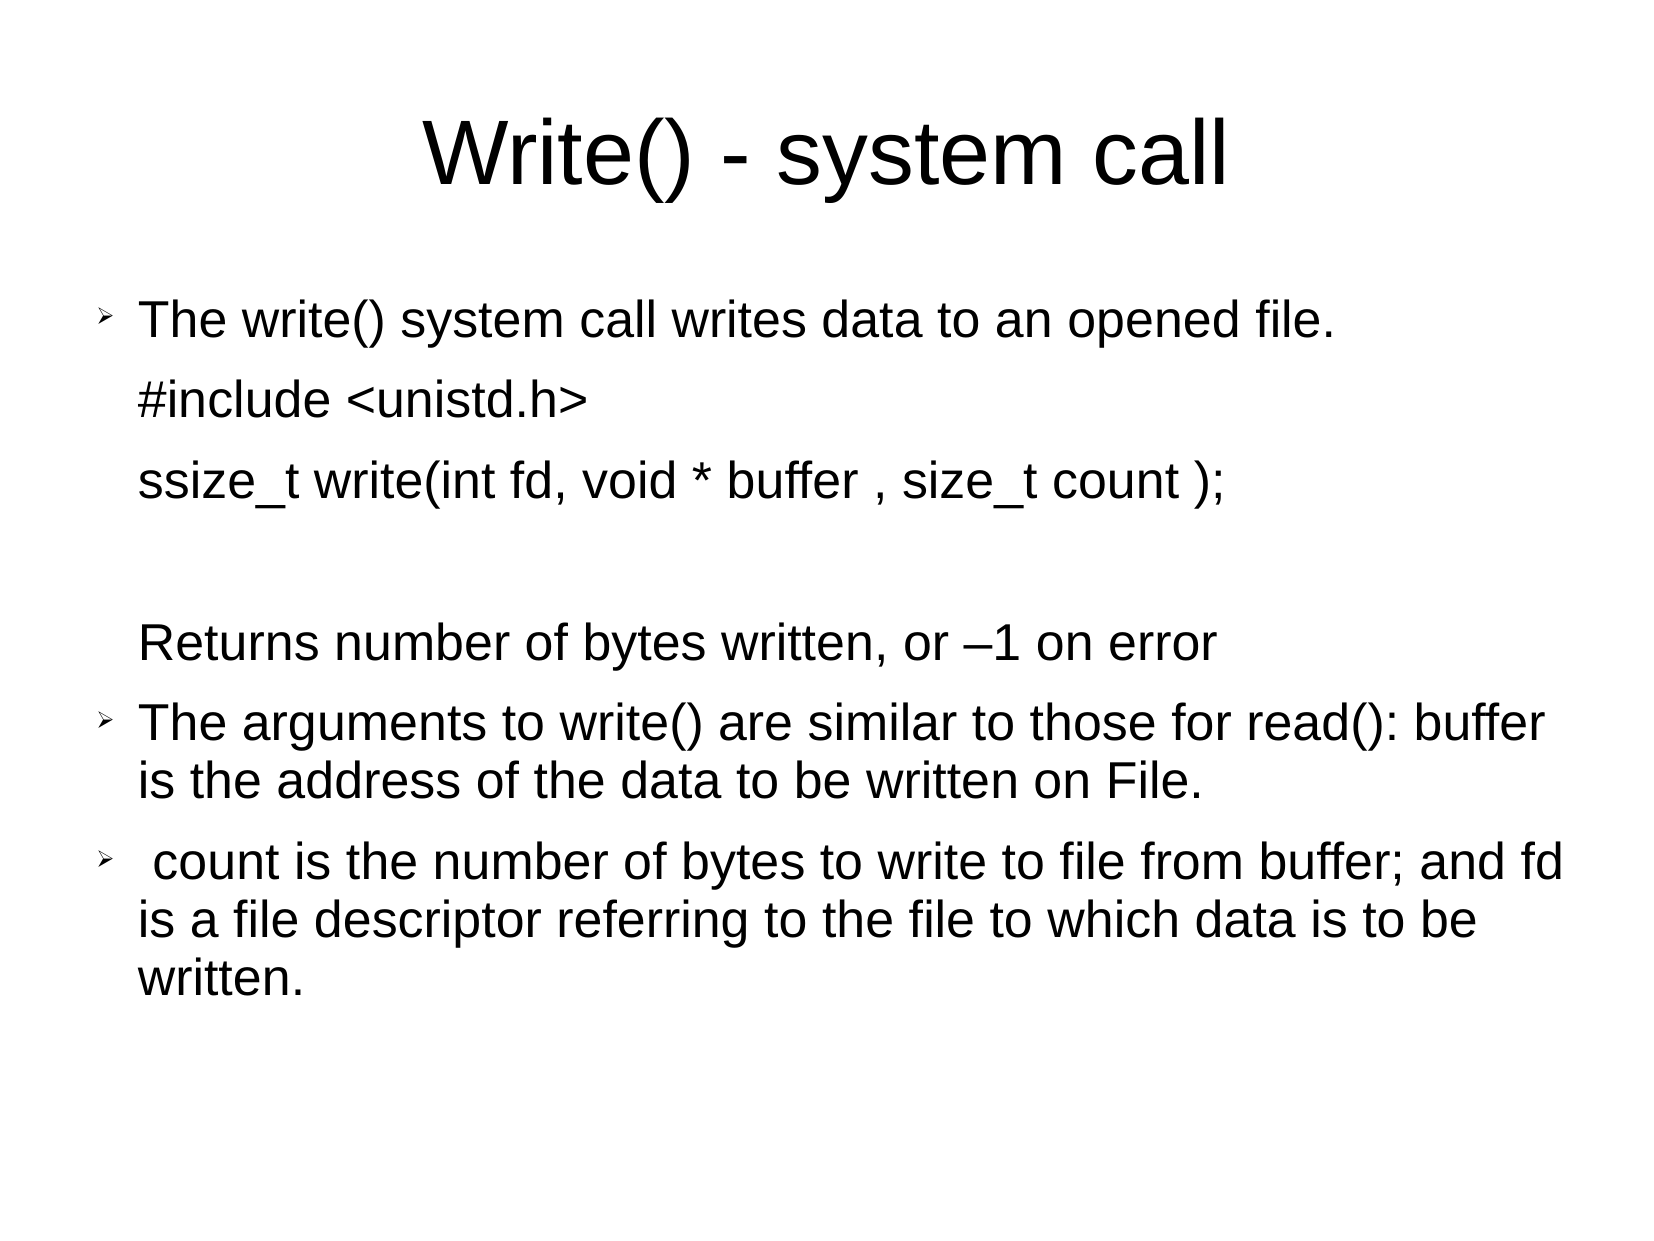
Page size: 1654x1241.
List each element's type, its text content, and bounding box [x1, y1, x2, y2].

title Write() - system call [82, 49, 1571, 257]
list The write() system call writes data to an opened file. #include <unistd.h> ssize_t write(int fd, void * buffer , size_t count ); Returns number of bytes written, or –1 on error The arguments to write() are similar to those for read(): buffer is the address of the data to be written on File. count is the number of bytes to write to file from buffer; and fd is a file descriptor referring to the file to which data is to be written. [82, 290, 1571, 1010]
